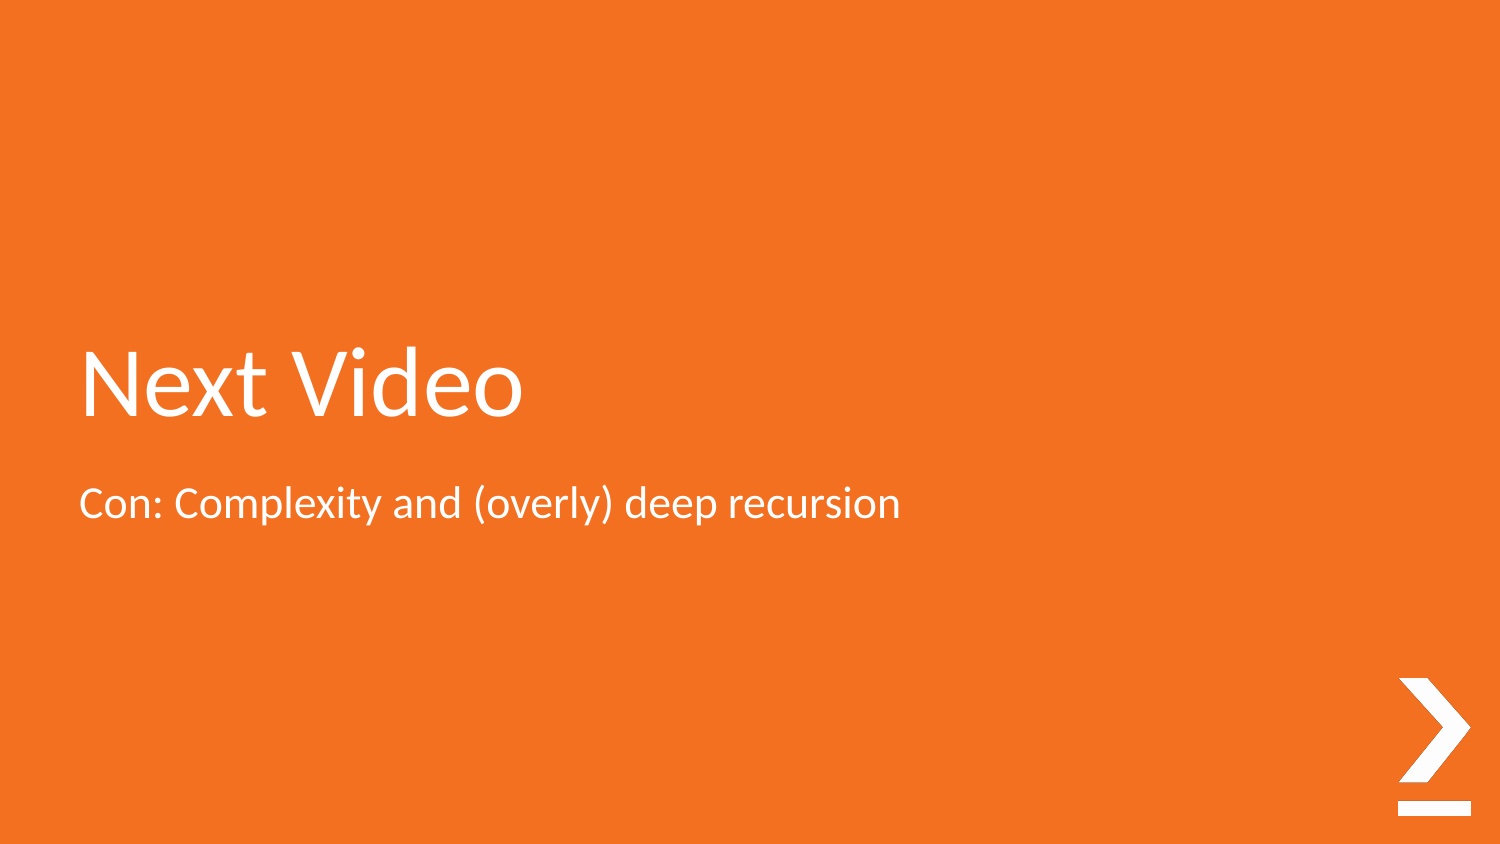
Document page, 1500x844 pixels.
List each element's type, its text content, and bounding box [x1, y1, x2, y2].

picture [1398, 678, 1471, 816]
title Next Video [64, 298, 1413, 452]
subtitle Con: Complexity and (overly) deep recursion [64, 457, 1413, 529]
